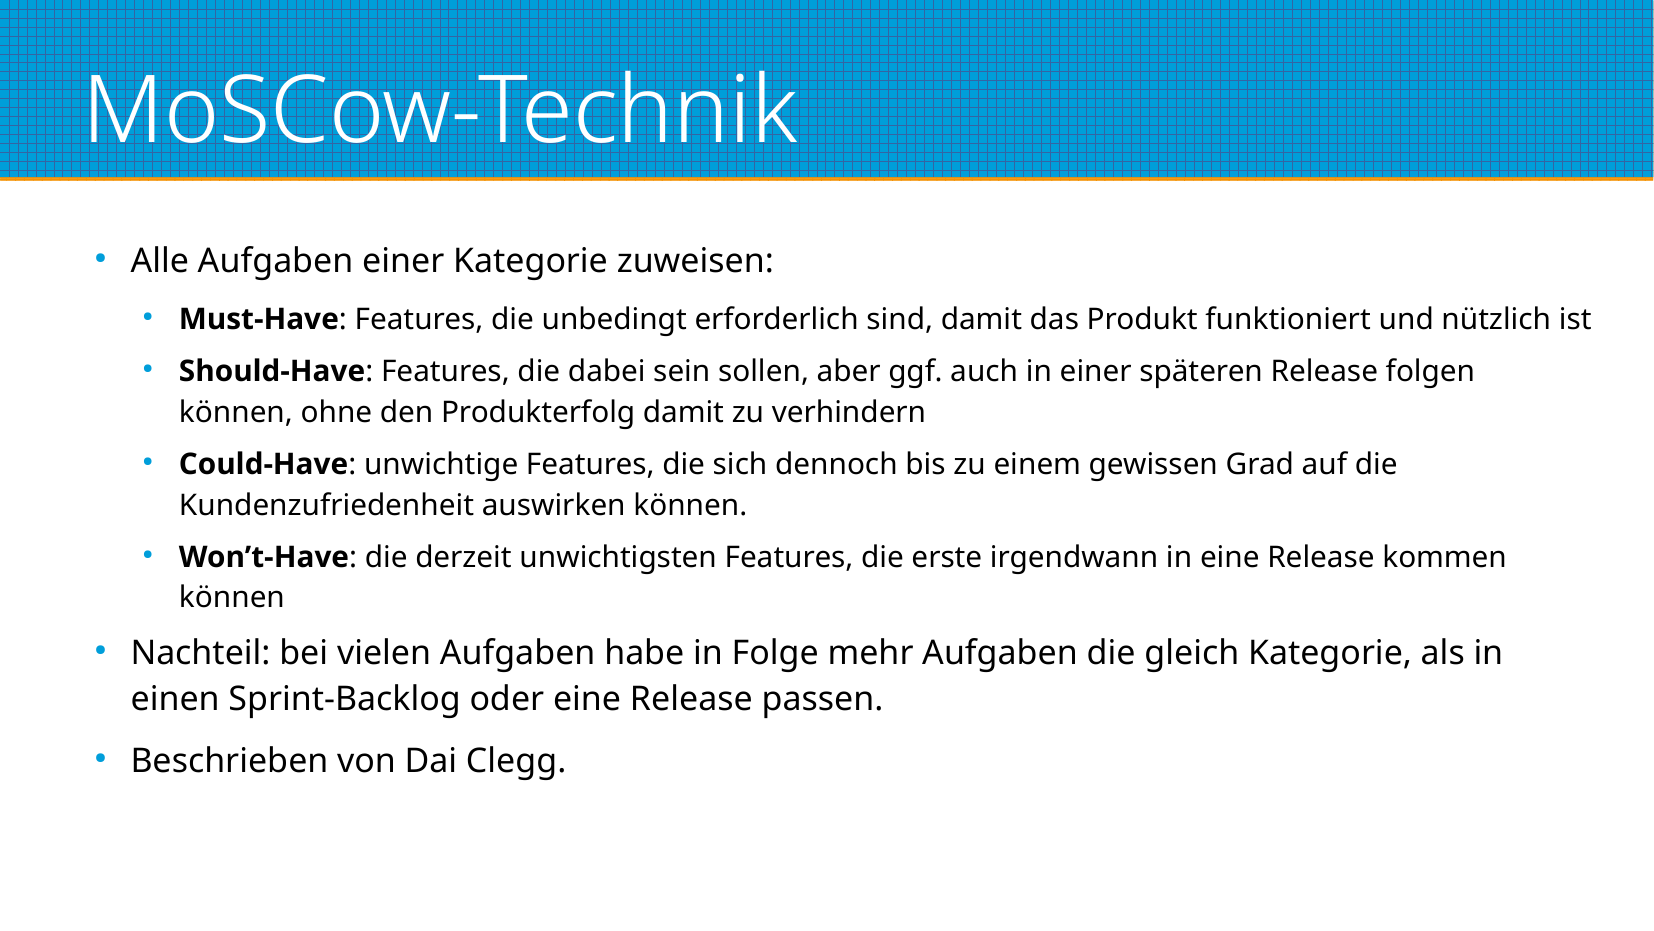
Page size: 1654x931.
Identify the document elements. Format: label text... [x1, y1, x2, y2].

title MoSCow-Technik [82, 14, 1571, 171]
list Alle Aufgaben einer Kategorie zuweisen: Must-Have: Features, die unbedingt erforderlich sind, damit das Produkt funktioniert und nützlich ist Should-Have: Features, die dabei sein sollen, aber ggf. auch in einer späteren Release folgen können, ohne den Produkterfolg damit zu verhindern Could-Have: unwichtige Features, die sich dennoch bis zu einem gewissen Grad auf die Kundenzufriedenheit auswirken können. Won’t-Have: die derzeit unwichtigsten Features, die erste irgendwann in eine Release kommen können Nachteil: bei vielen Aufgaben habe in Folge mehr Aufgaben die gleich Kategorie, als in einen Sprint-Backlog oder eine Release passen. Beschrieben von Dai Clegg. [82, 236, 1595, 811]
